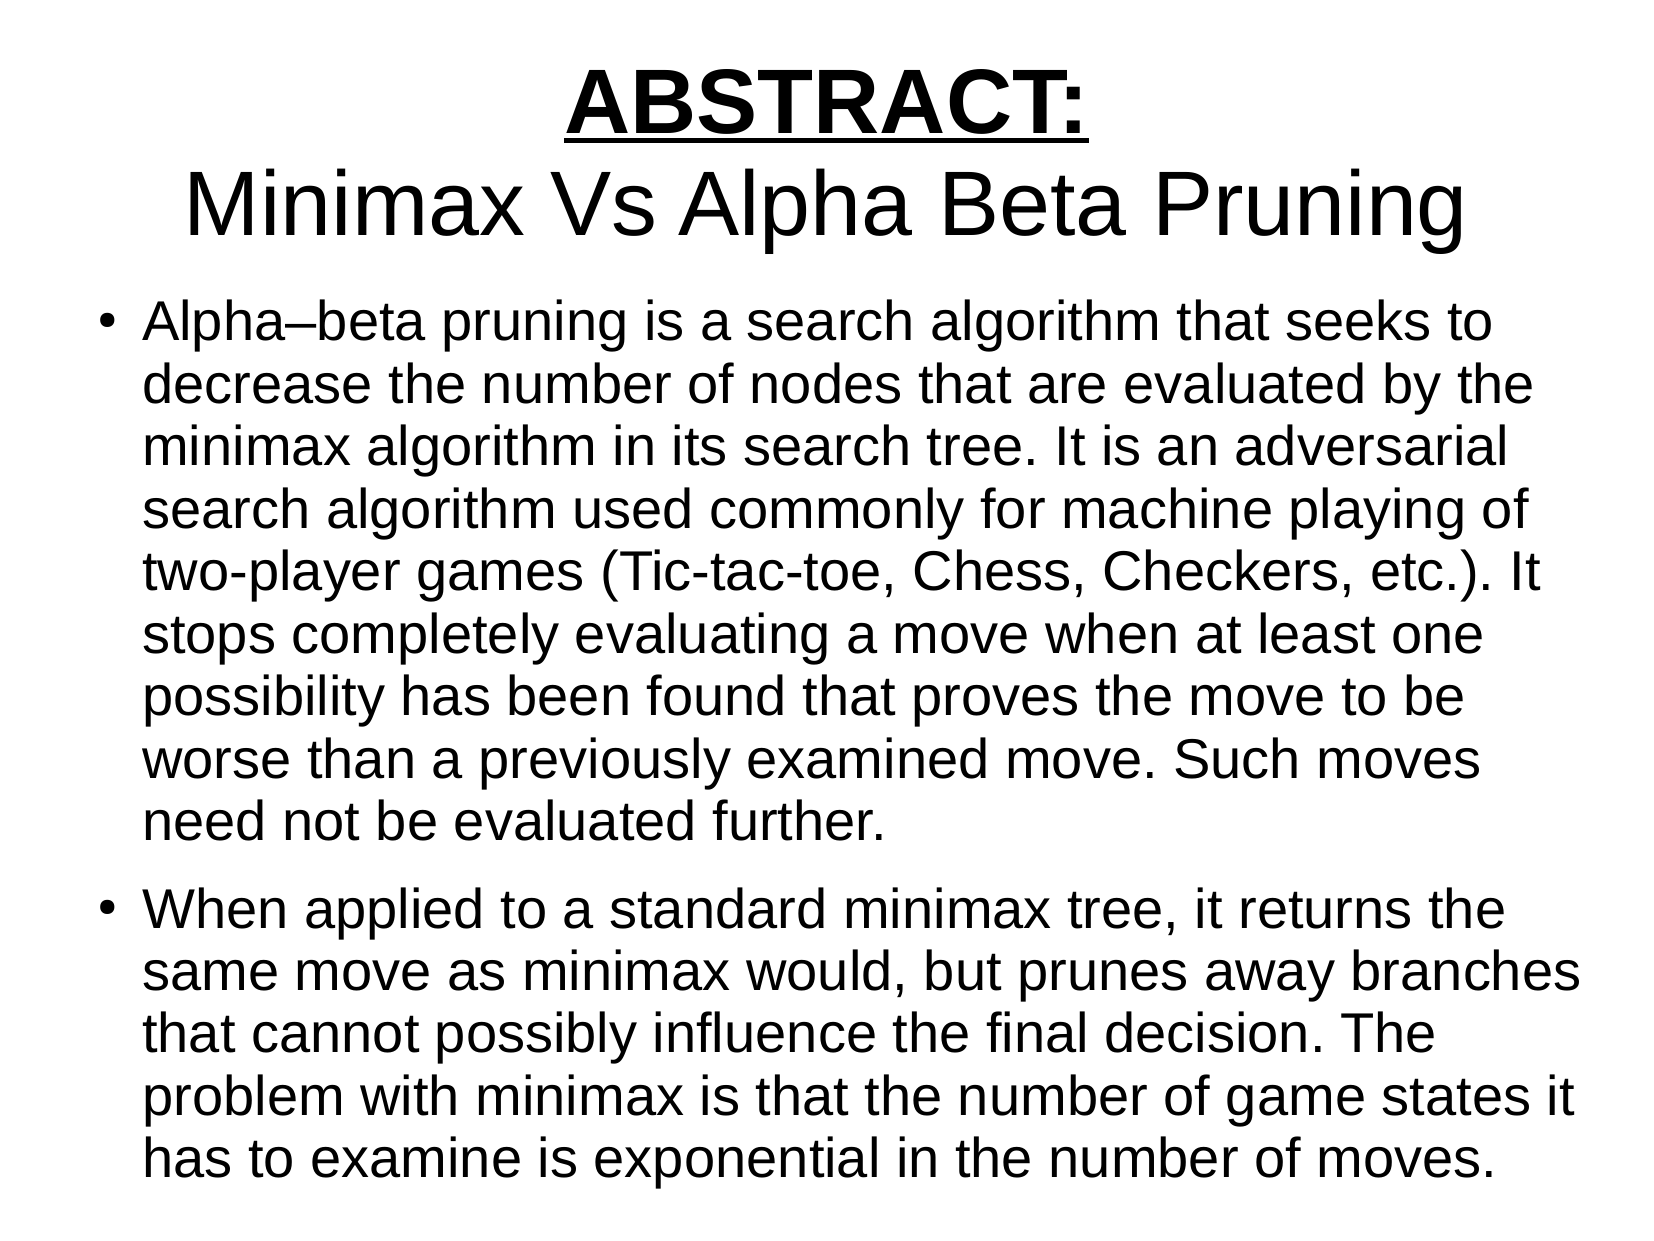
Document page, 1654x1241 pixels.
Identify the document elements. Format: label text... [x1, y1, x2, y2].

title ABSTRACT: Minimax Vs Alpha Beta Pruning [82, 49, 1571, 257]
list Alpha–beta pruning is a search algorithm that seeks to decrease the number of nodes that are evaluated by the minimax algorithm in its search tree. It is an adversarial search algorithm used commonly for machine playing of two-player games (Tic-tac-toe, Chess, Checkers, etc.). It stops completely evaluating a move when at least one possibility has been found that proves the move to be worse than a previously examined move. Such moves need not be evaluated further. When applied to a standard minimax tree, it returns the same move as minimax would, but prunes away branches that cannot possibly influence the final decision. The problem with minimax is that the number of game states it has to examine is exponential in the number of moves. [82, 290, 1619, 1205]
